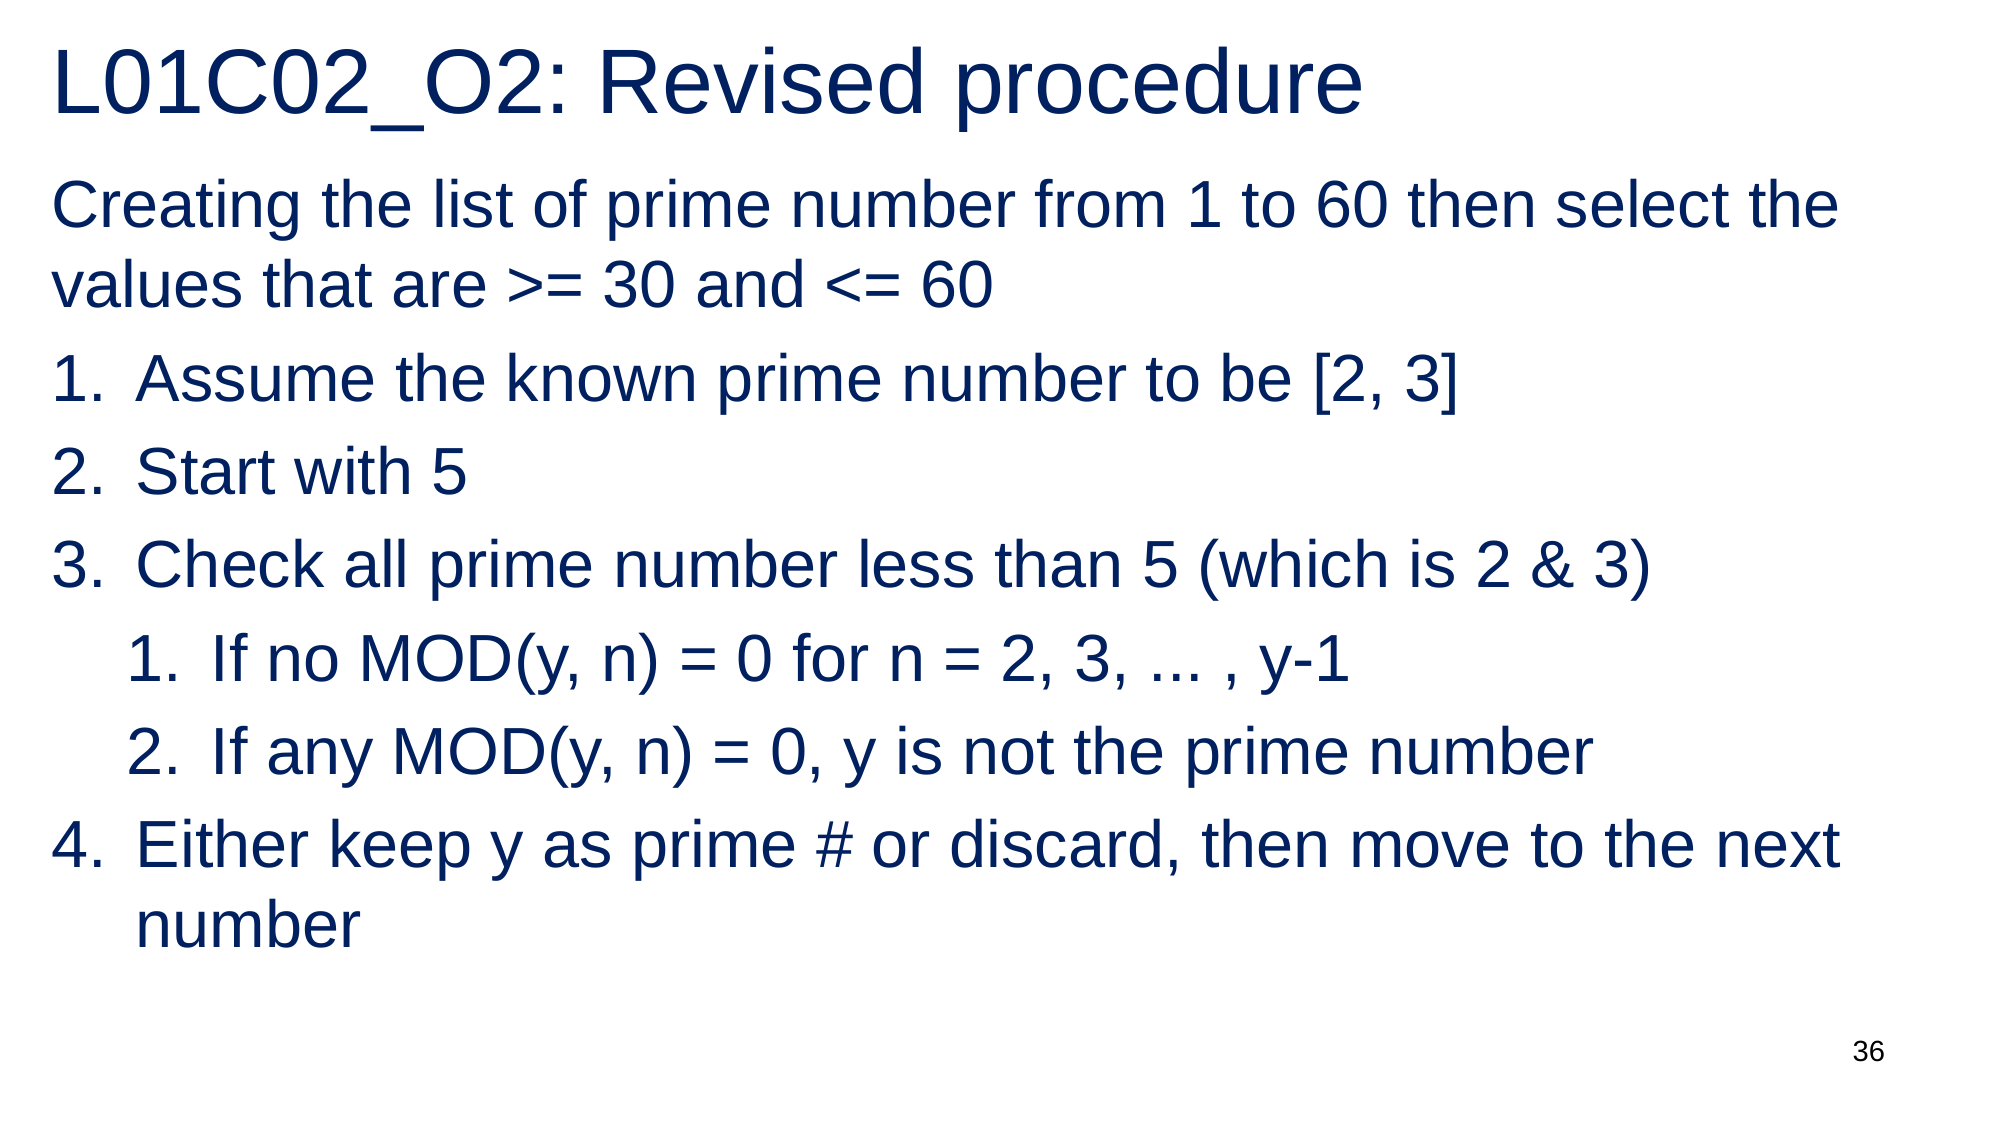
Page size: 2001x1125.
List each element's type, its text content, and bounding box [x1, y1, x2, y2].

title L01C02_O2: Revised procedure [36, 28, 1968, 126]
slide_number <number> [1433, 1024, 1900, 1103]
list Creating the list of prime number from 1 to 60 then select the values that are >= 30 and <= 60 Assume the known prime number to be [2, 3] Start with 5 Check all prime number less than 5 (which is 2 & 3) If no MOD(y, n) = 0 for n = 2, 3, ... , y-1 If any MOD(y, n) = 0, y is not the prime number Either keep y as prime # or discard, then move to the next number [36, 153, 1970, 1005]
